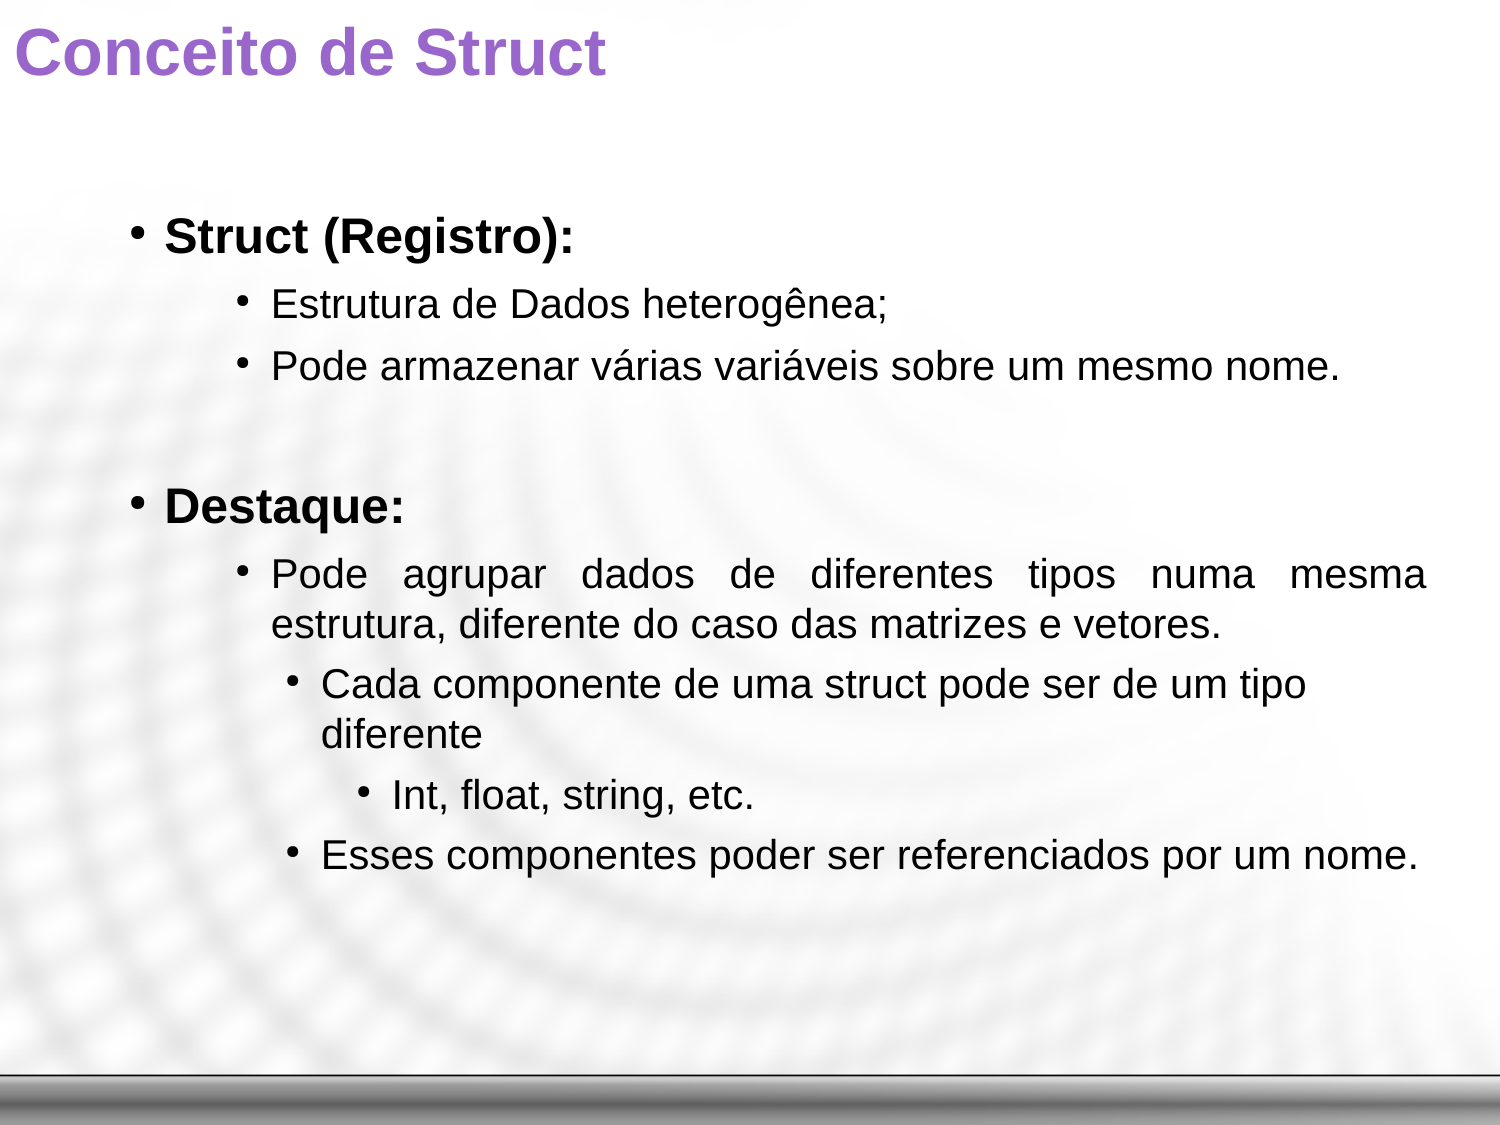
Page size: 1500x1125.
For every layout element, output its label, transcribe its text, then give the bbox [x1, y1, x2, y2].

picture [0, 0, 1500, 1125]
title Conceito de Struct [0, 0, 1353, 102]
list Struct (Registro): Estrutura de Dados heterogênea; Pode armazenar várias variáveis sobre um mesmo nome. Destaque: Pode agrupar dados de diferentes tipos numa mesma estrutura, diferente do caso das matrizes e vetores. Cada componente de uma struct pode ser de um tipo diferente Int, float, string, etc. Esses componentes poder ser referenciados por um nome. [58, 196, 1442, 1036]
